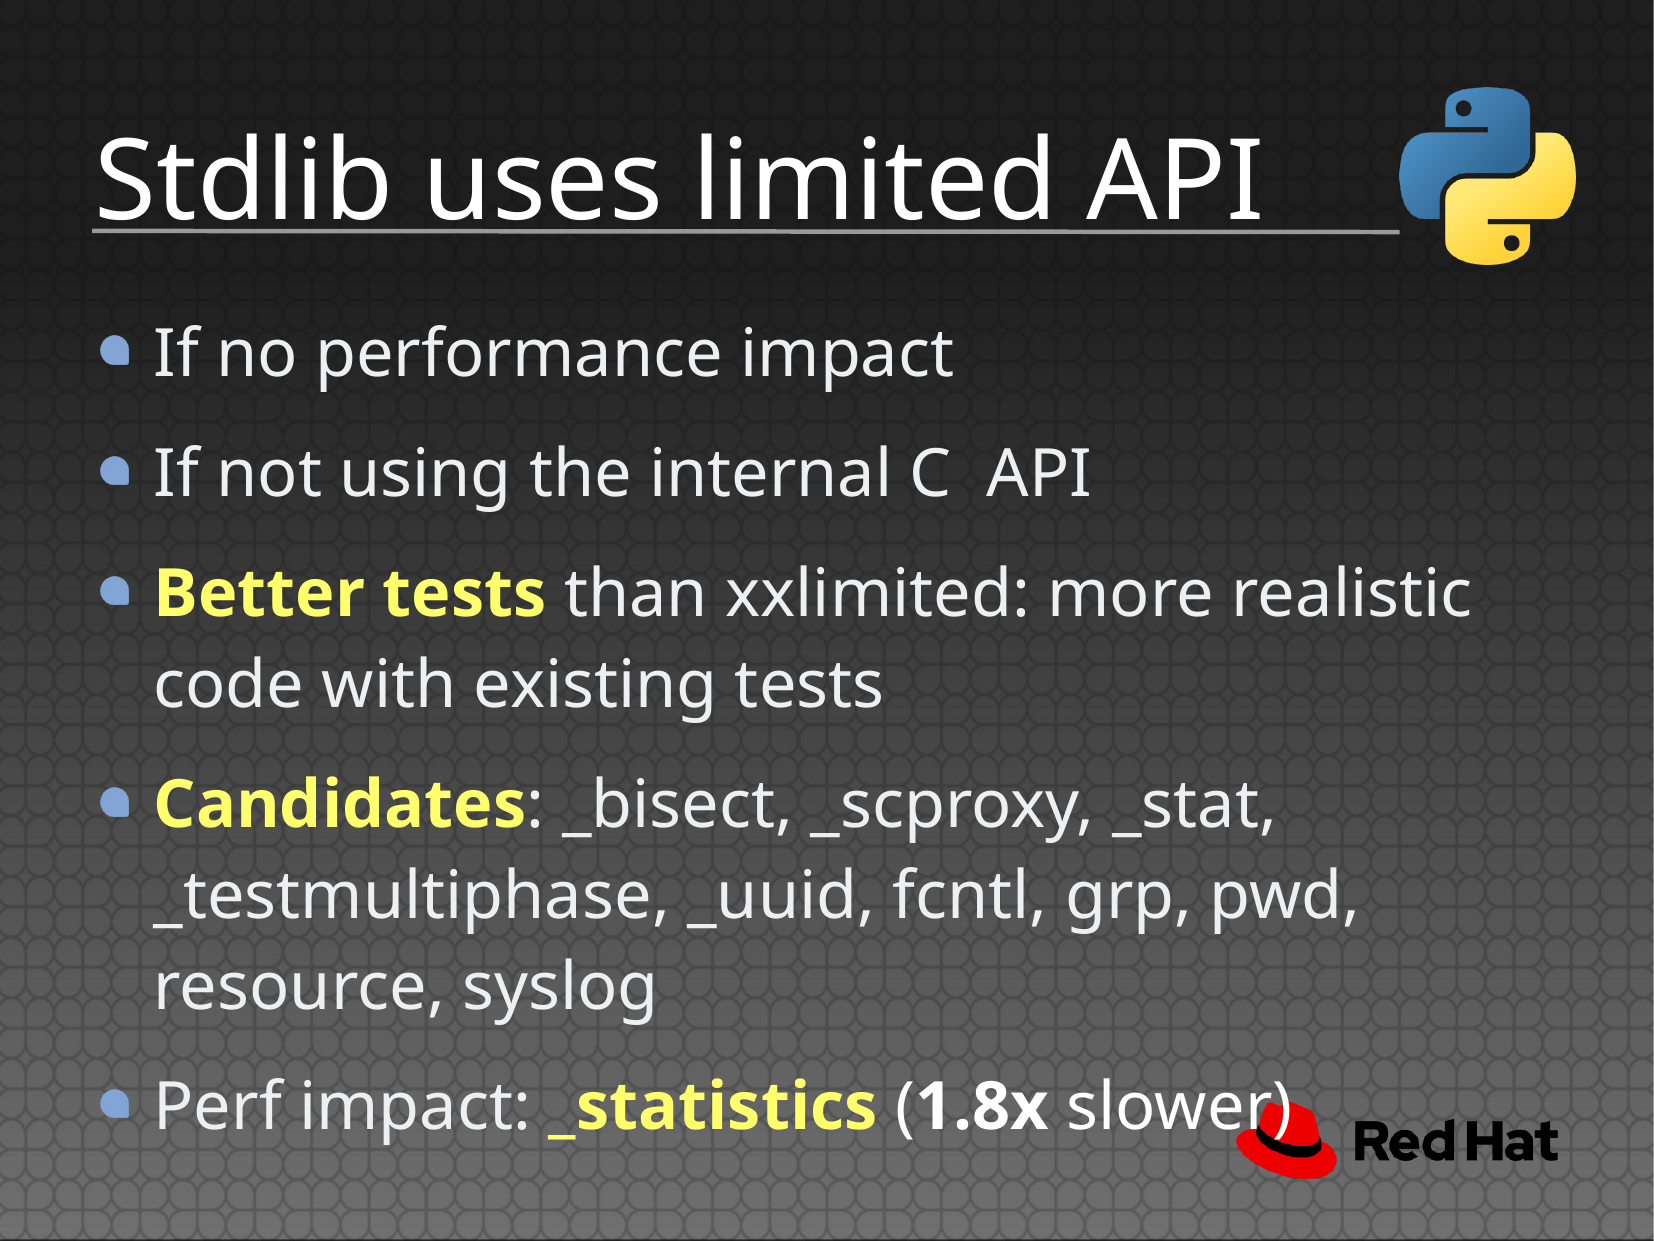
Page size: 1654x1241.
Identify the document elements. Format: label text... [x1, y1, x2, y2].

picture [0, 0, 1654, 1241]
list If no performance impact If not using the internal C API Better tests than xxlimited: more realistic code with existing tests Candidates: _bisect, _scproxy, _stat, _testmultiphase, _uuid, fcntl, grp, pwd, resource, syslog Perf impact: _statistics (1.8x slower) [82, 304, 1571, 1045]
title Stdlib uses limited API [94, 100, 1426, 251]
